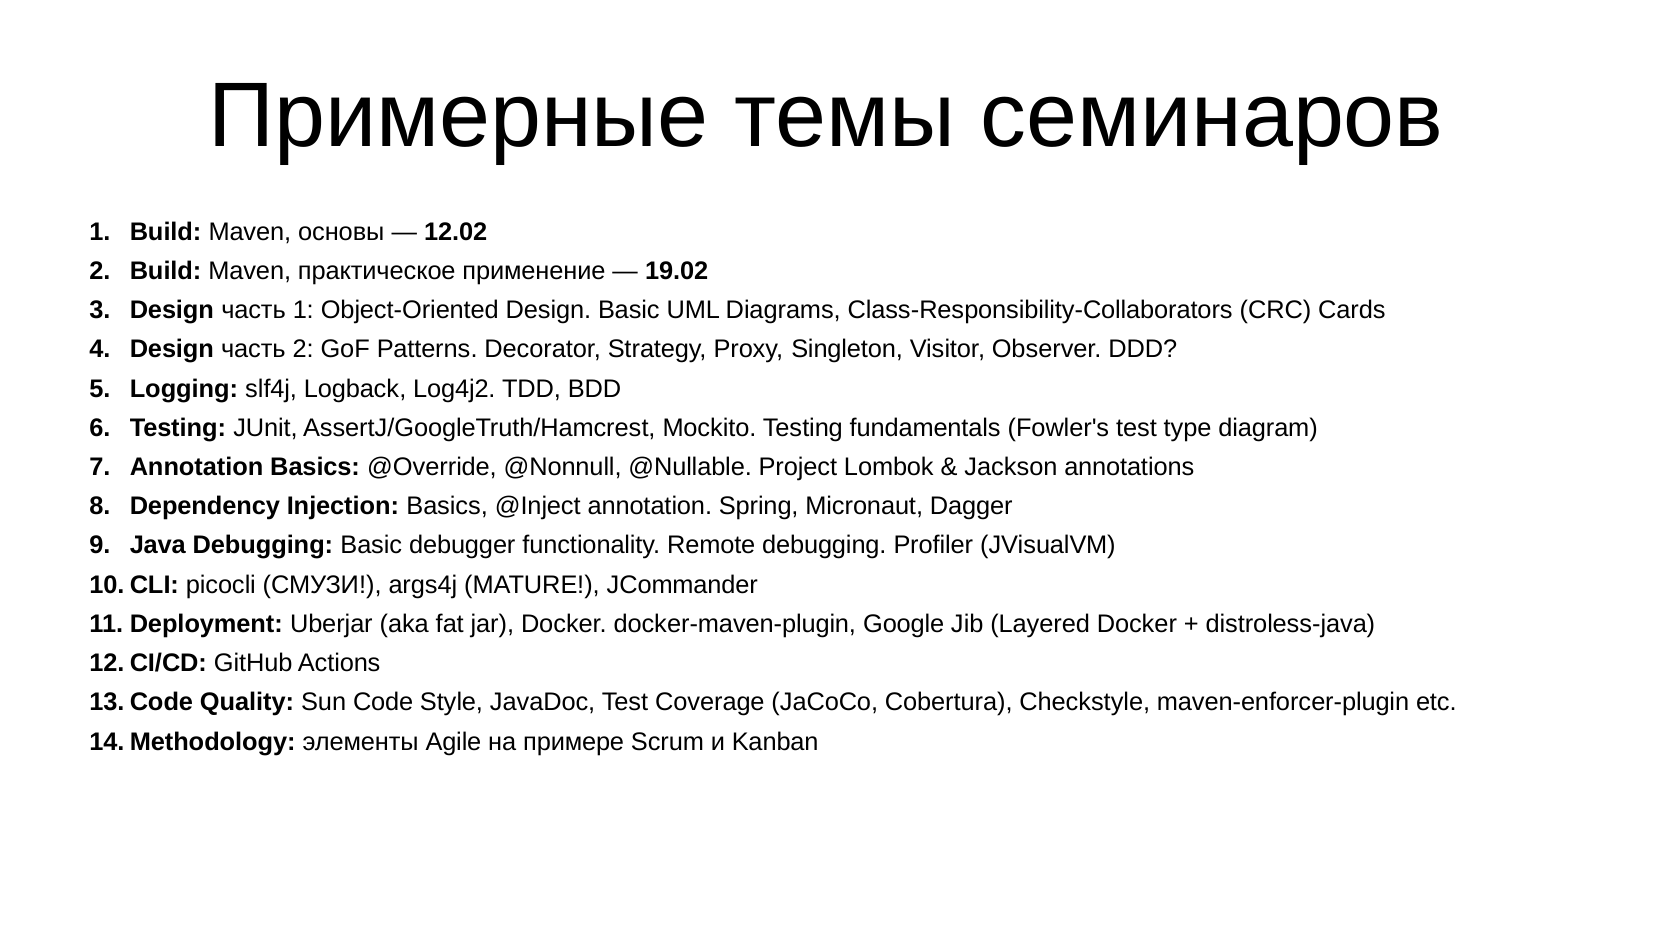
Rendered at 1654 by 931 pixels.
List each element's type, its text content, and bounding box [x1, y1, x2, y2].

list Build: Maven, основы — 12.02 Build: Maven, практическое применение — 19.02 Design часть 1: Object-Oriented Design. Basic UML Diagrams, Class-Responsibility-Collaborators (CRC) Cards Design часть 2: GoF Patterns. Decorator, Strategy, Proxy, Singleton, Visitor, Observer. DDD? Logging: slf4j, Logback, Log4j2. TDD, BDD Testing: JUnit, AssertJ/GoogleTruth/Hamcrest, Mockito. Testing fundamentals (Fowler's test type diagram) Annotation Basics: @Override, @Nonnull, @Nullable. Project Lombok & Jackson annotations Dependency Injection: Basics, @Inject annotation. Spring, Micronaut, Dagger Java Debugging: Basic debugger functionality. Remote debugging. Profiler (JVisualVM) CLI: picocli (СМУЗИ!), args4j (MATURE!), JCommander Deployment: Uberjar (aka fat jar), Docker. docker-maven-plugin, Google Jib (Layered Docker + distroless-java) CI/CD: GitHub Actions Code Quality: Sun Code Style, JavaDoc, Test Coverage (JaCoCo, Cobertura), Checkstyle, maven-enforcer-plugin etc. Methodology: элементы Agile на примере Scrum и Kanban [82, 217, 1571, 758]
title Примерные темы семинаров [82, 37, 1571, 193]
